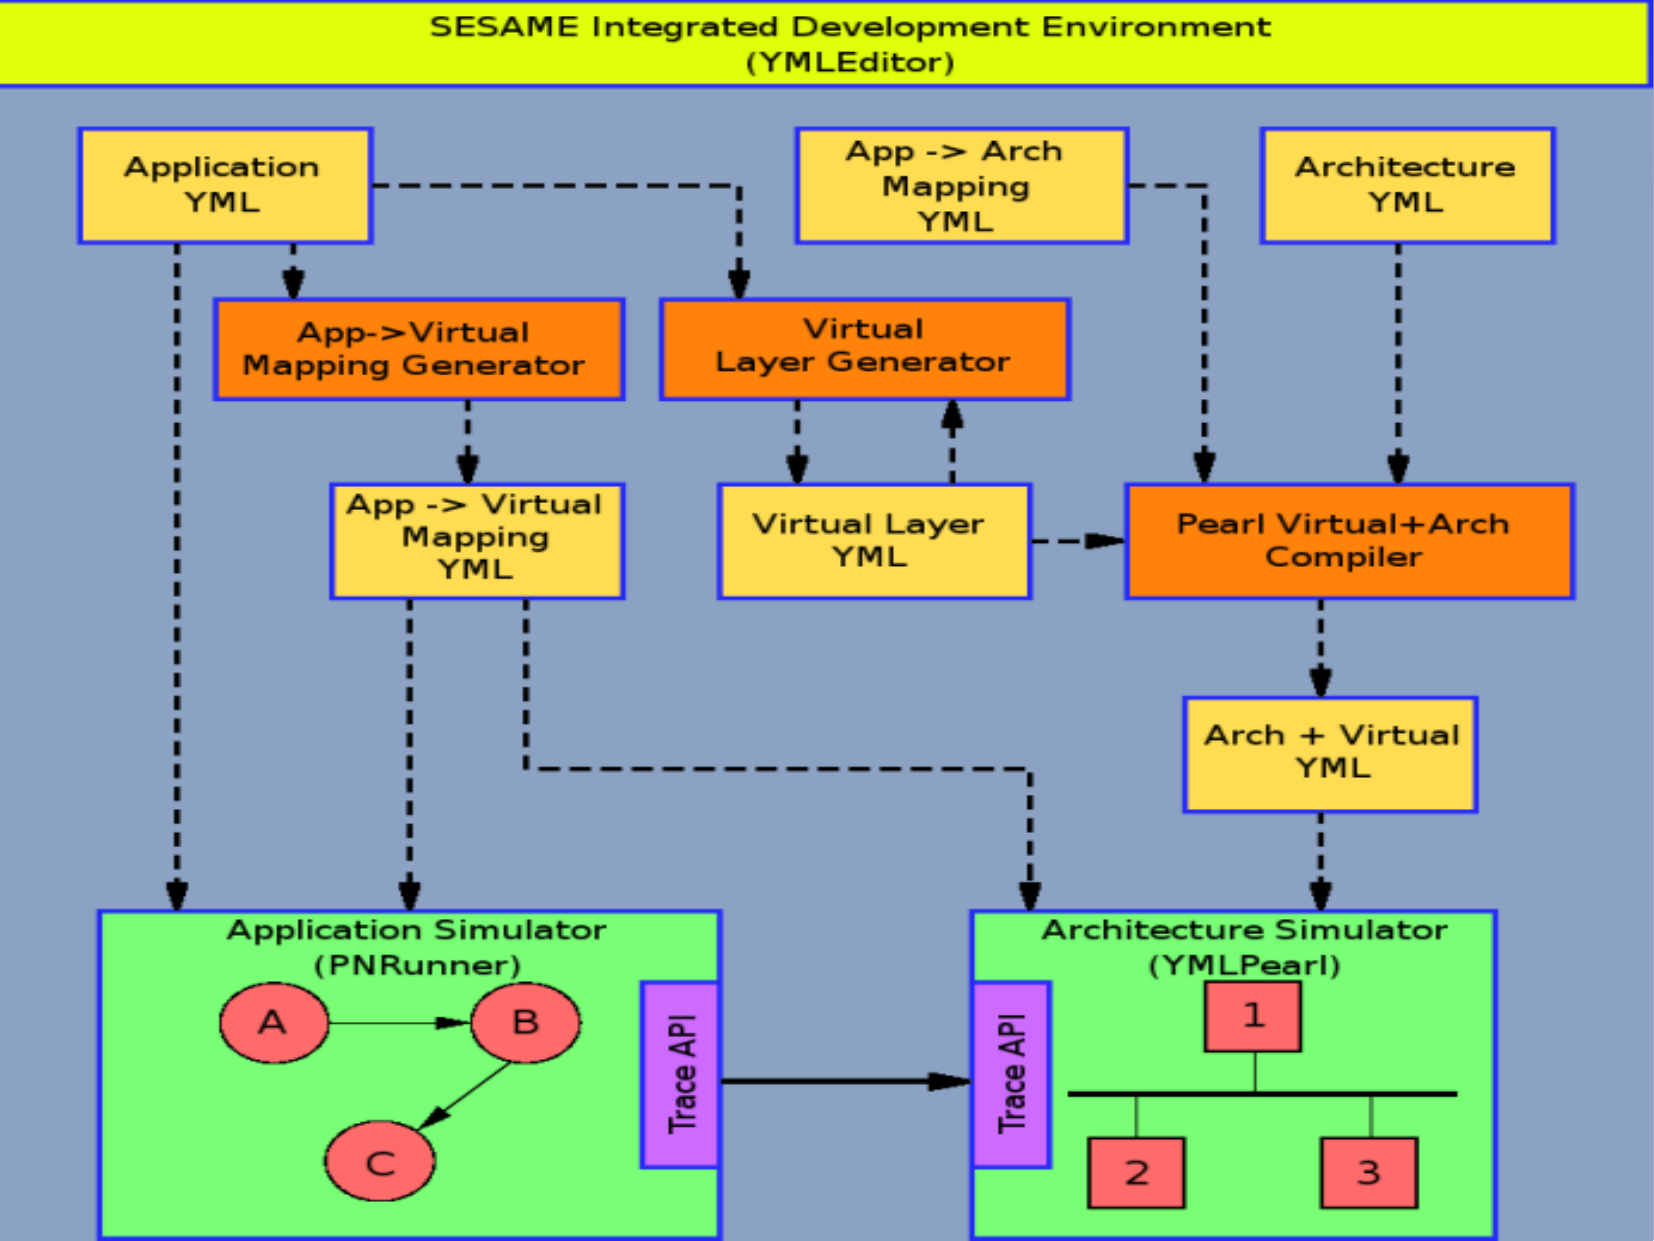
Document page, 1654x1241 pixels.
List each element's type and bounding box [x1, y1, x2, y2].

picture [0, 0, 1654, 1241]
title [121, 19, 1534, 227]
